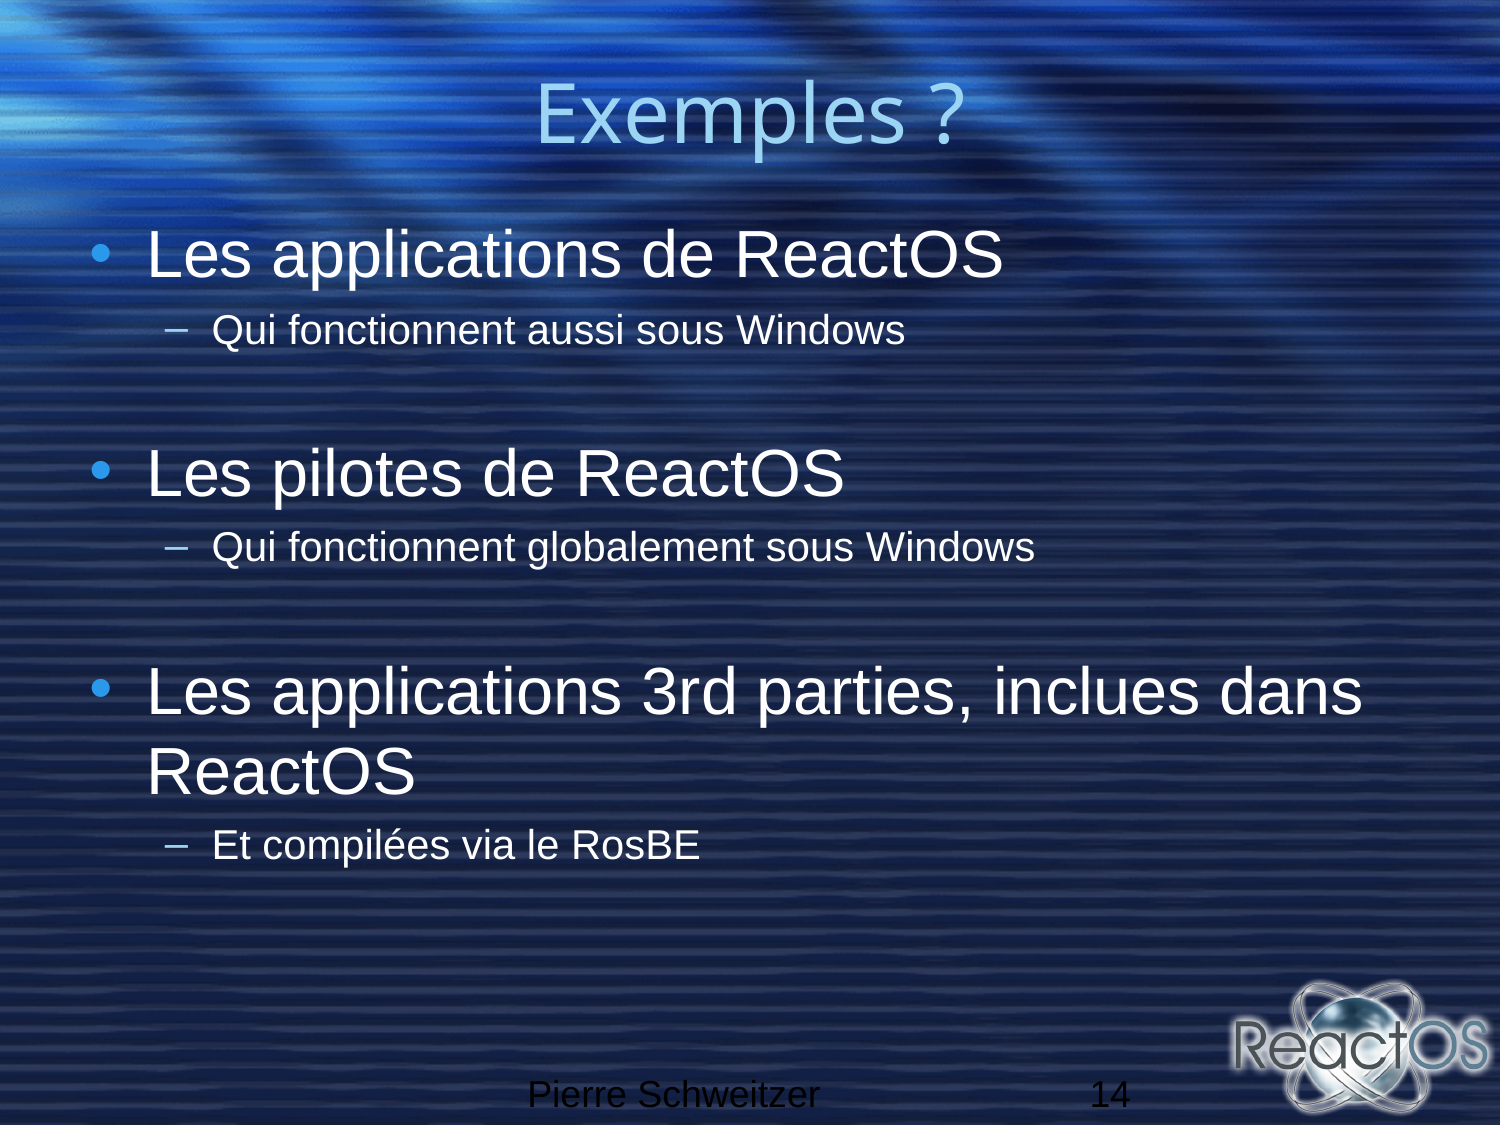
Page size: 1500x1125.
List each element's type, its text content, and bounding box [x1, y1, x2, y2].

list Les applications de ReactOS Qui fonctionnent aussi sous Windows Les pilotes de ReactOS Qui fonctionnent globalement sous Windows Les applications 3rd parties, inclues dans ReactOS Et compilées via le RosBE [75, 212, 1426, 1005]
title Exemples ? [75, 45, 1426, 176]
picture [0, 0, 1500, 1125]
